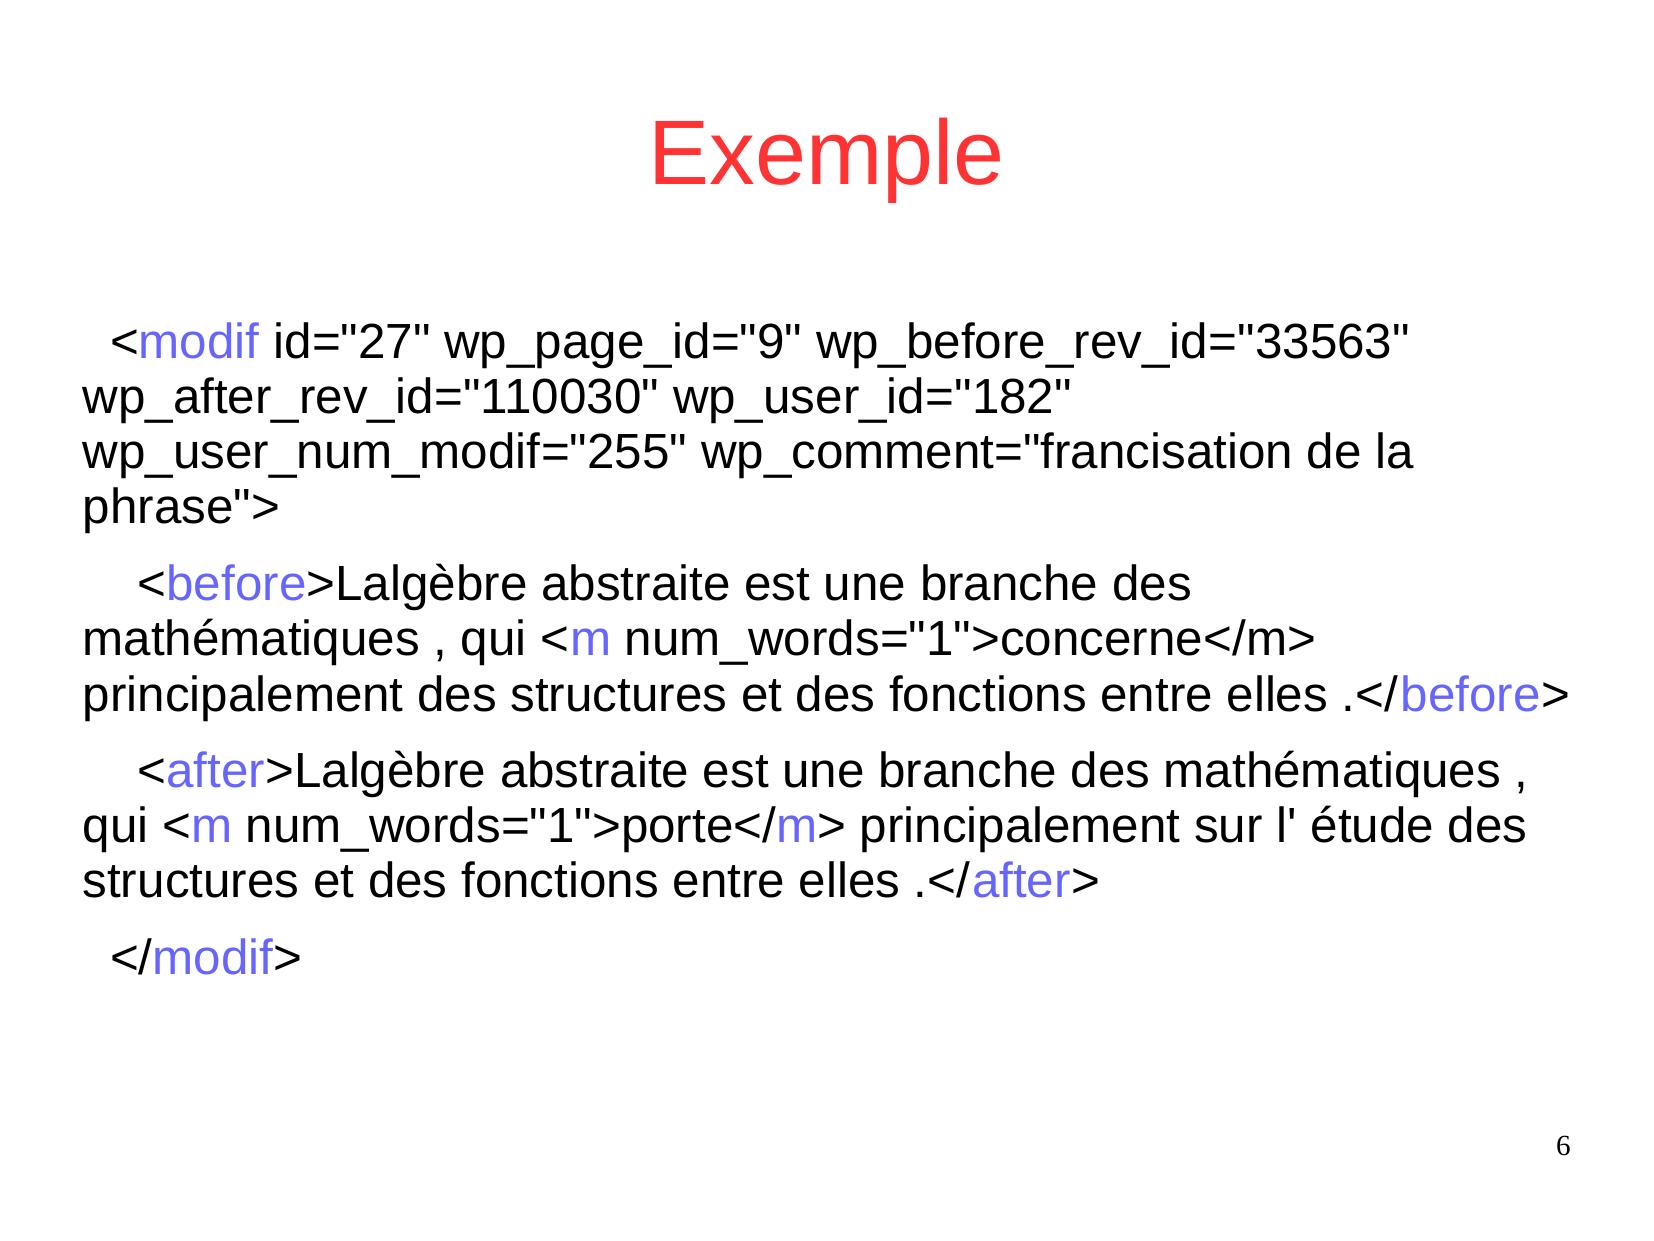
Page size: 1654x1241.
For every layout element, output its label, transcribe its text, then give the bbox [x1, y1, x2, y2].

list <modif id="27" wp_page_id="9" wp_before_rev_id="33563" wp_after_rev_id="110030" wp_user_id="182" wp_user_num_modif="255" wp_comment="francisation de la phrase"> <before>Lalgèbre abstraite est une branche des mathématiques , qui <m num_words="1">concerne</m> principalement des structures et des fonctions entre elles .</before> <after>Lalgèbre abstraite est une branche des mathématiques , qui <m num_words="1">porte</m> principalement sur l' étude des structures et des fonctions entre elles .</after> </modif> [82, 290, 1571, 1010]
title Exemple [82, 49, 1571, 257]
